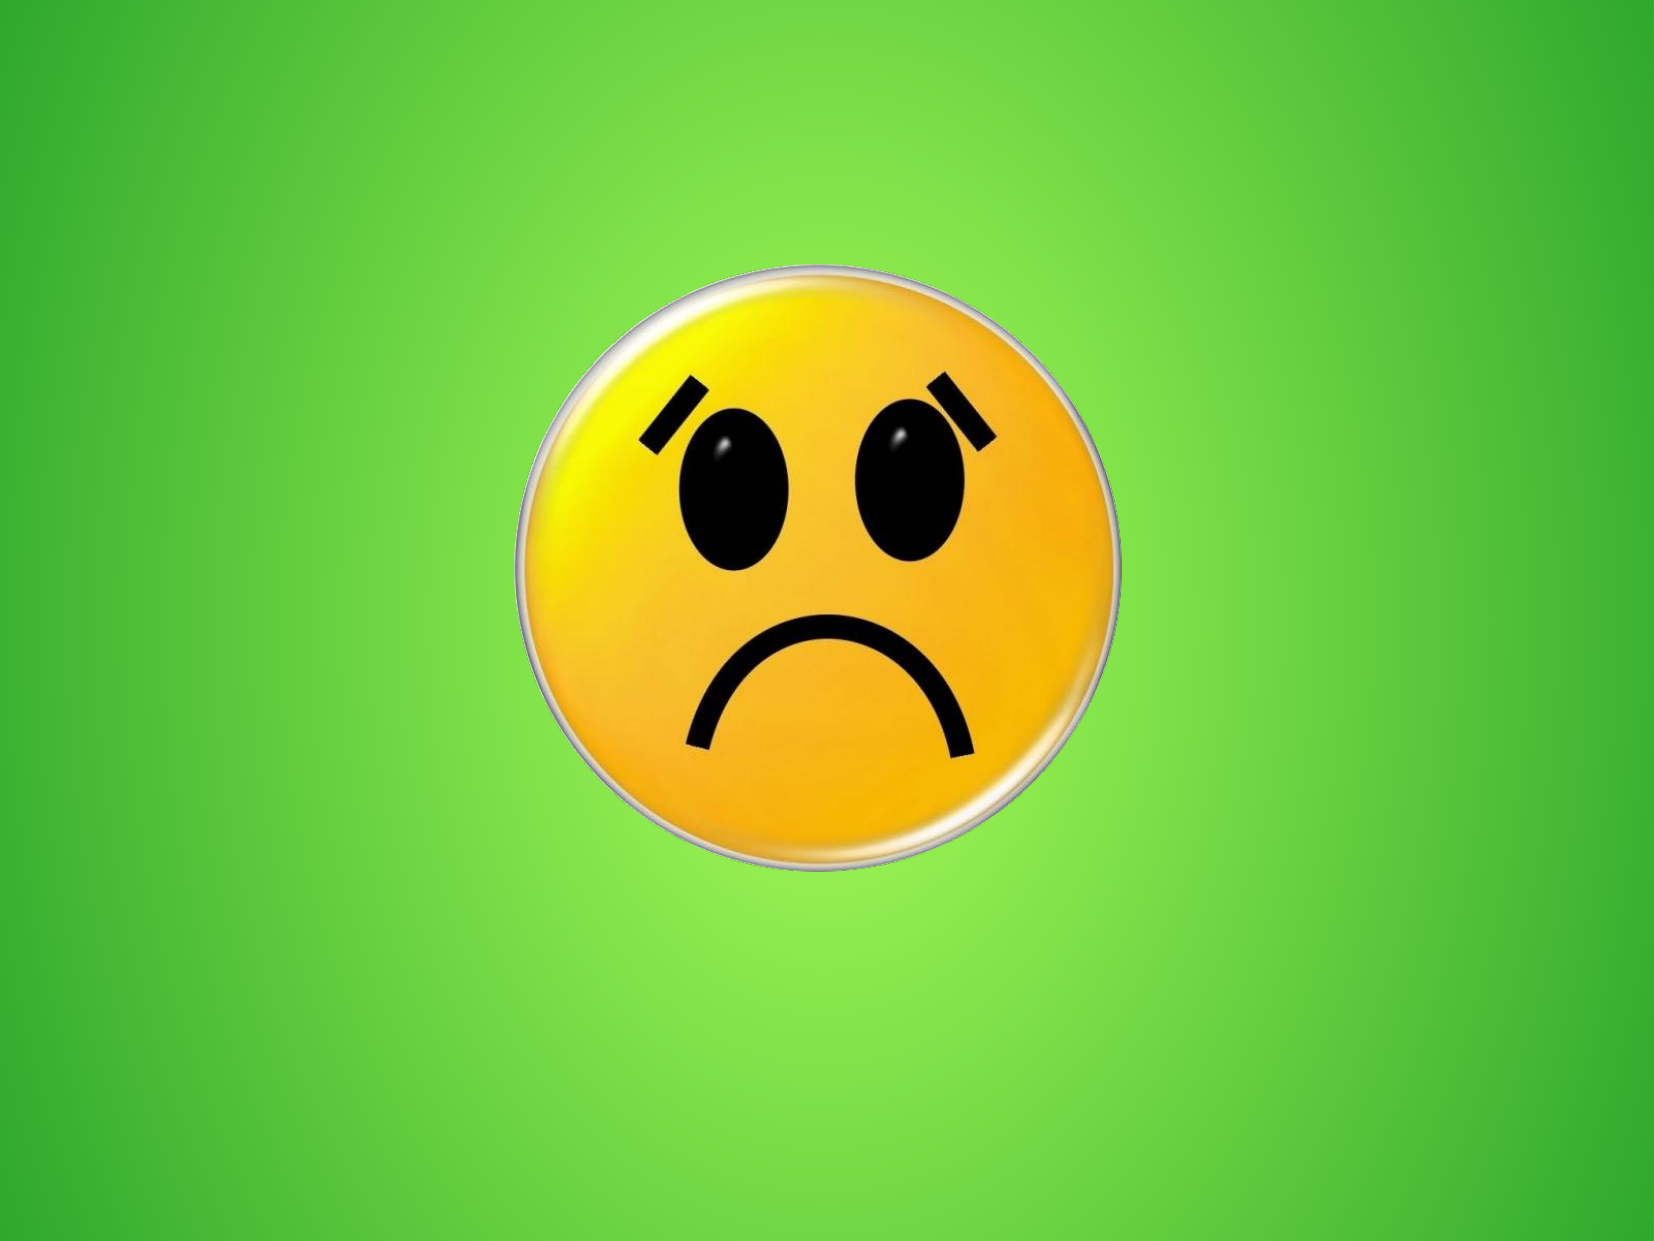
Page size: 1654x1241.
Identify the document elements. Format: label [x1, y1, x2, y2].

picture [448, 259, 1192, 879]
